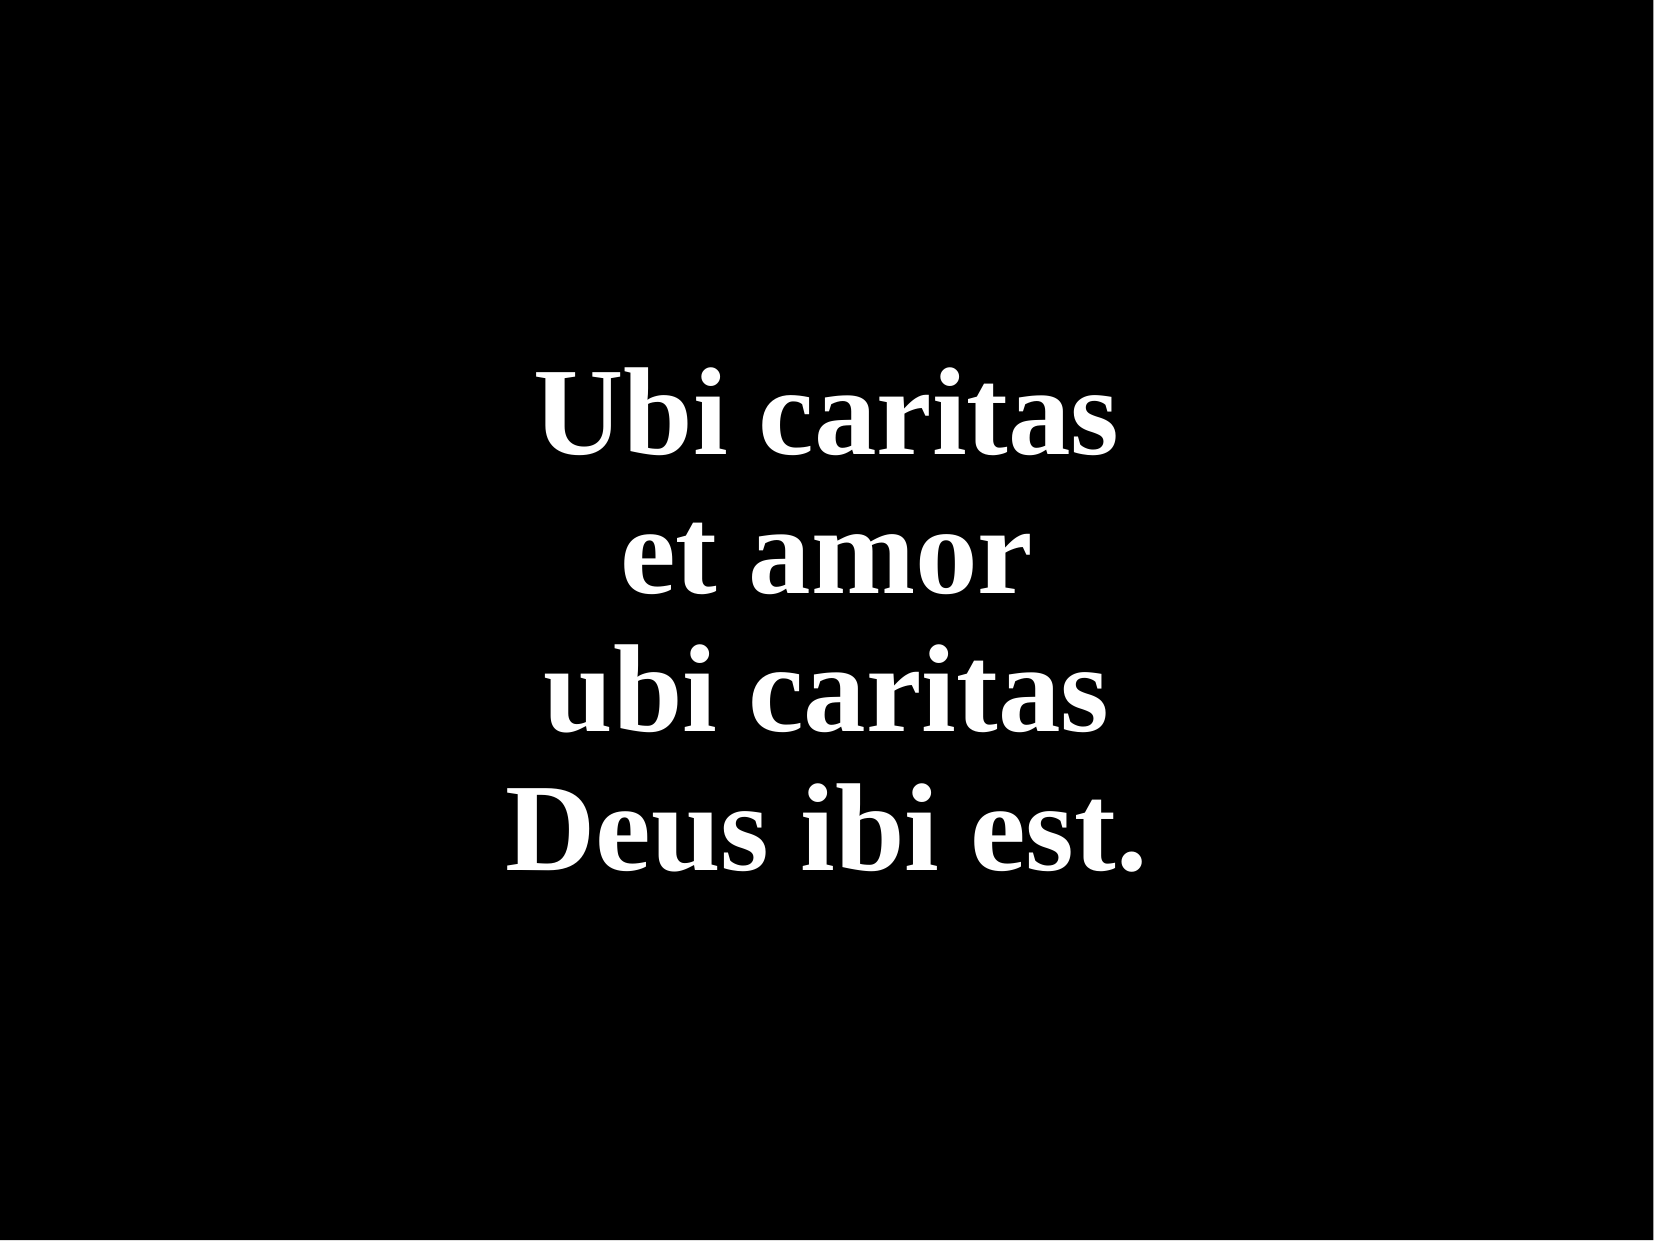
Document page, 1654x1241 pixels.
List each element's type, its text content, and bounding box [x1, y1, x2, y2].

title Ubi caritas et amor ubi caritas Deus ibi est. [0, 0, 1654, 1241]
